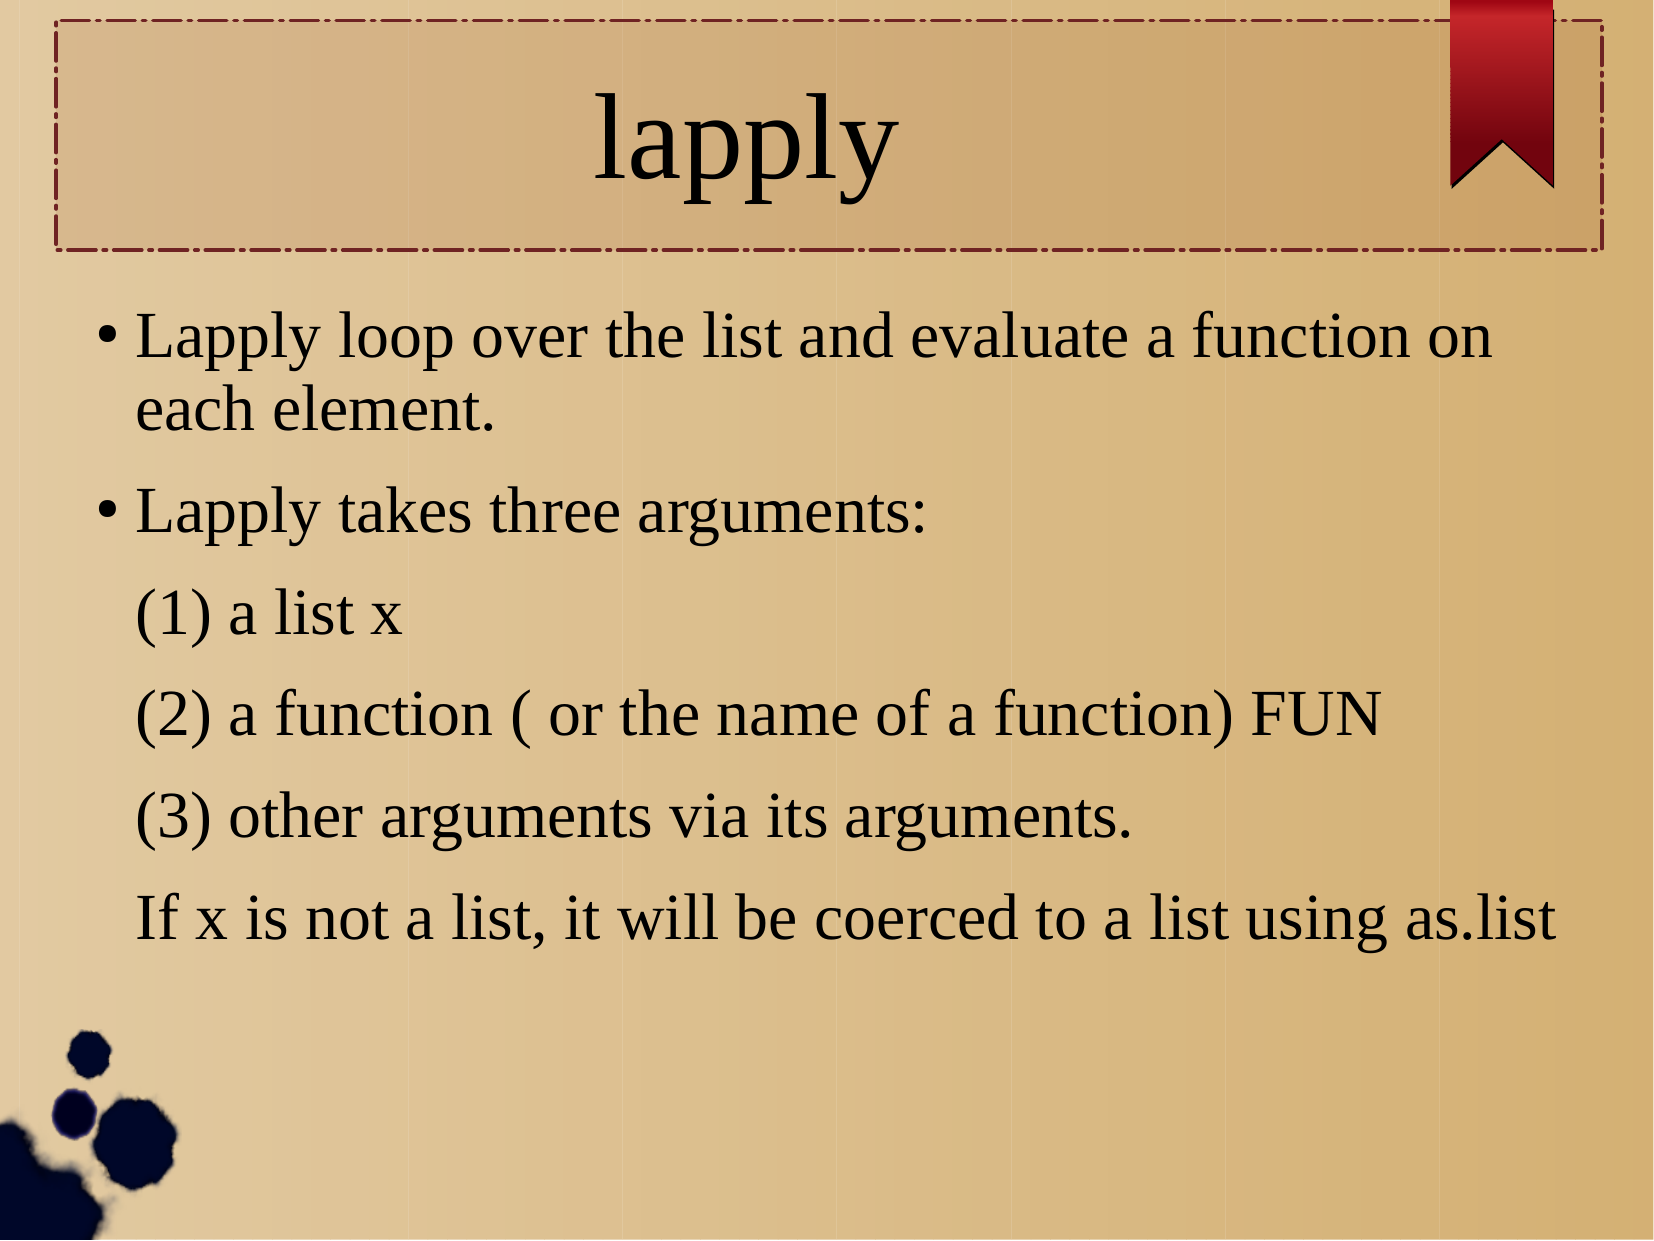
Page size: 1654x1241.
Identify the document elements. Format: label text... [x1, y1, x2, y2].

title lapply [82, 47, 1412, 229]
list Lapply loop over the list and evaluate a function on each element. Lapply takes three arguments: (1) a list x (2) a function ( or the name of a function) FUN (3) other arguments via its arguments. If x is not a list, it will be coerced to a list using as.list [82, 299, 1571, 1019]
